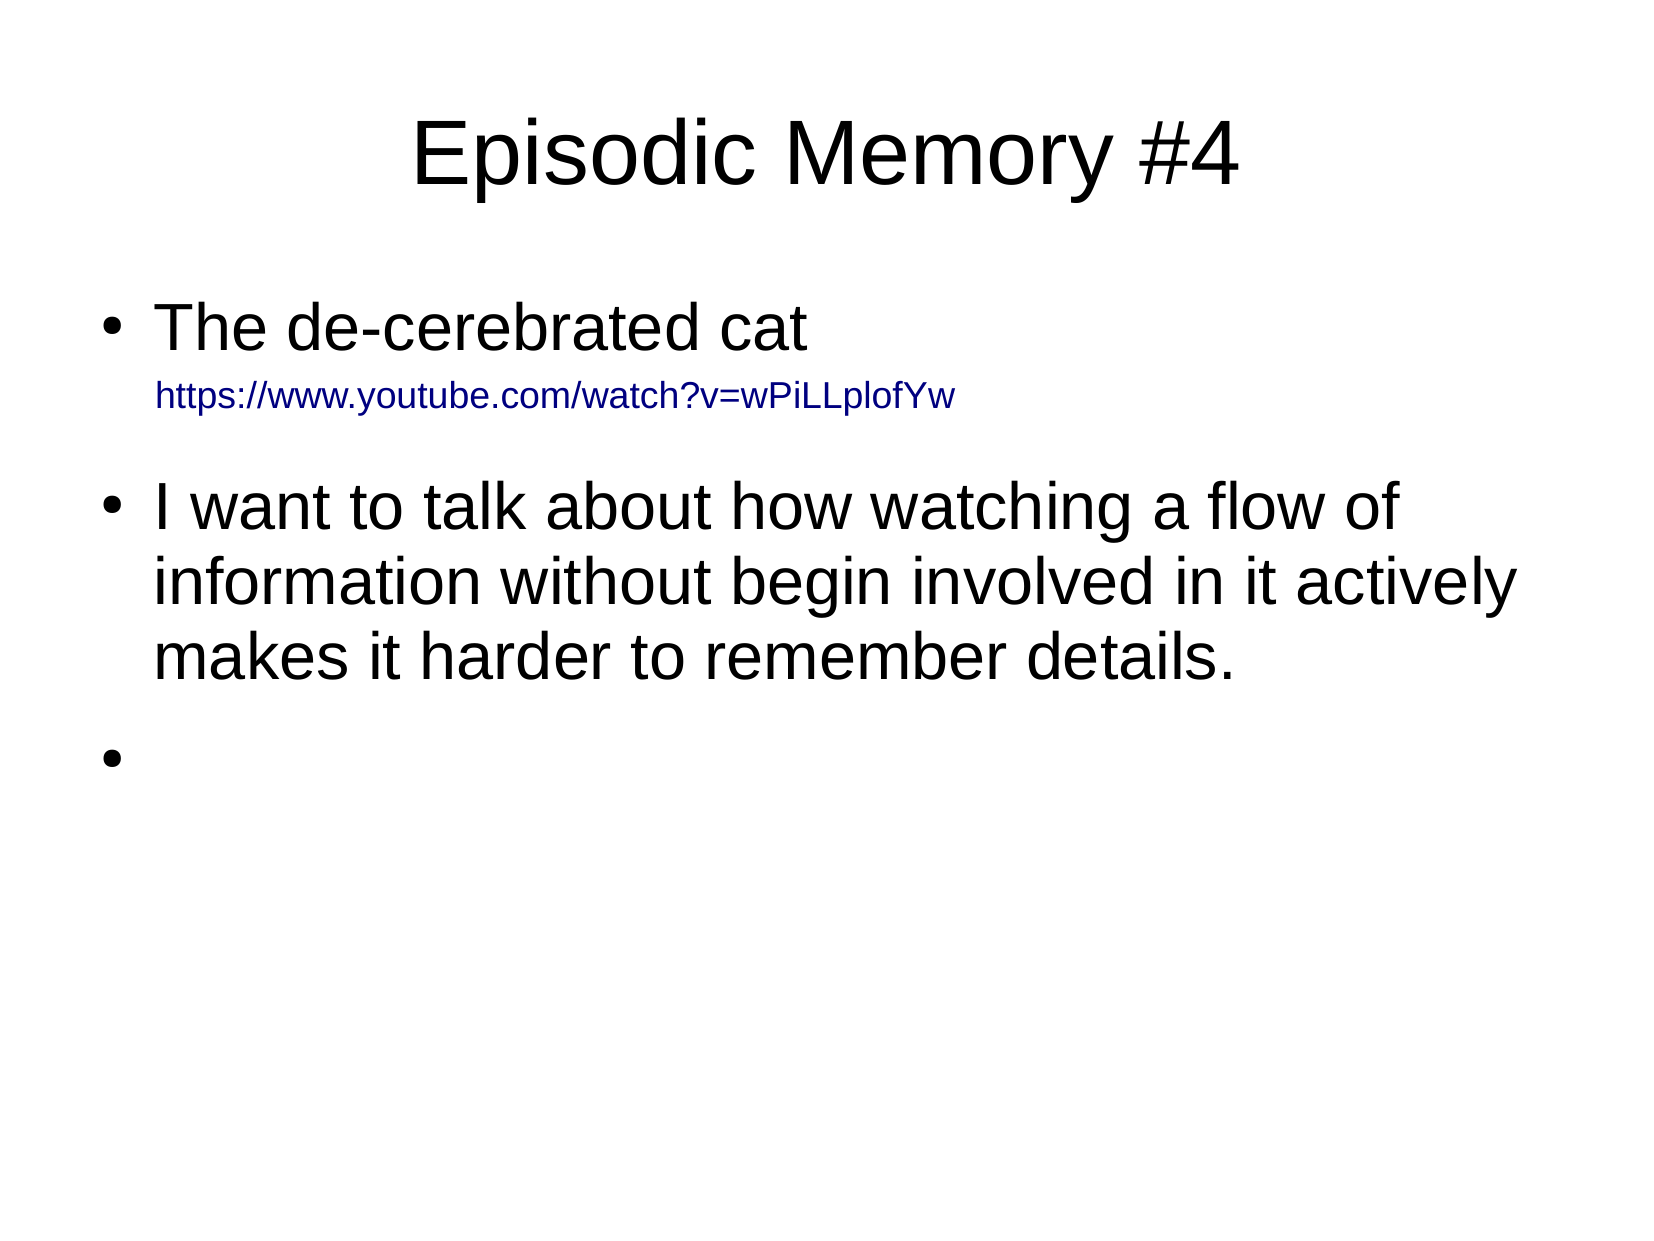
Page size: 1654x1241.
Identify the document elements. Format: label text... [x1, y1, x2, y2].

title Episodic Memory #4 [82, 49, 1571, 257]
text_box https://www.youtube.com/watch?v=wPiLLplofYw [140, 367, 1063, 438]
list The de-cerebrated cat I want to talk about how watching a flow of information without begin involved in it actively makes it harder to remember details. [82, 290, 1571, 1010]
